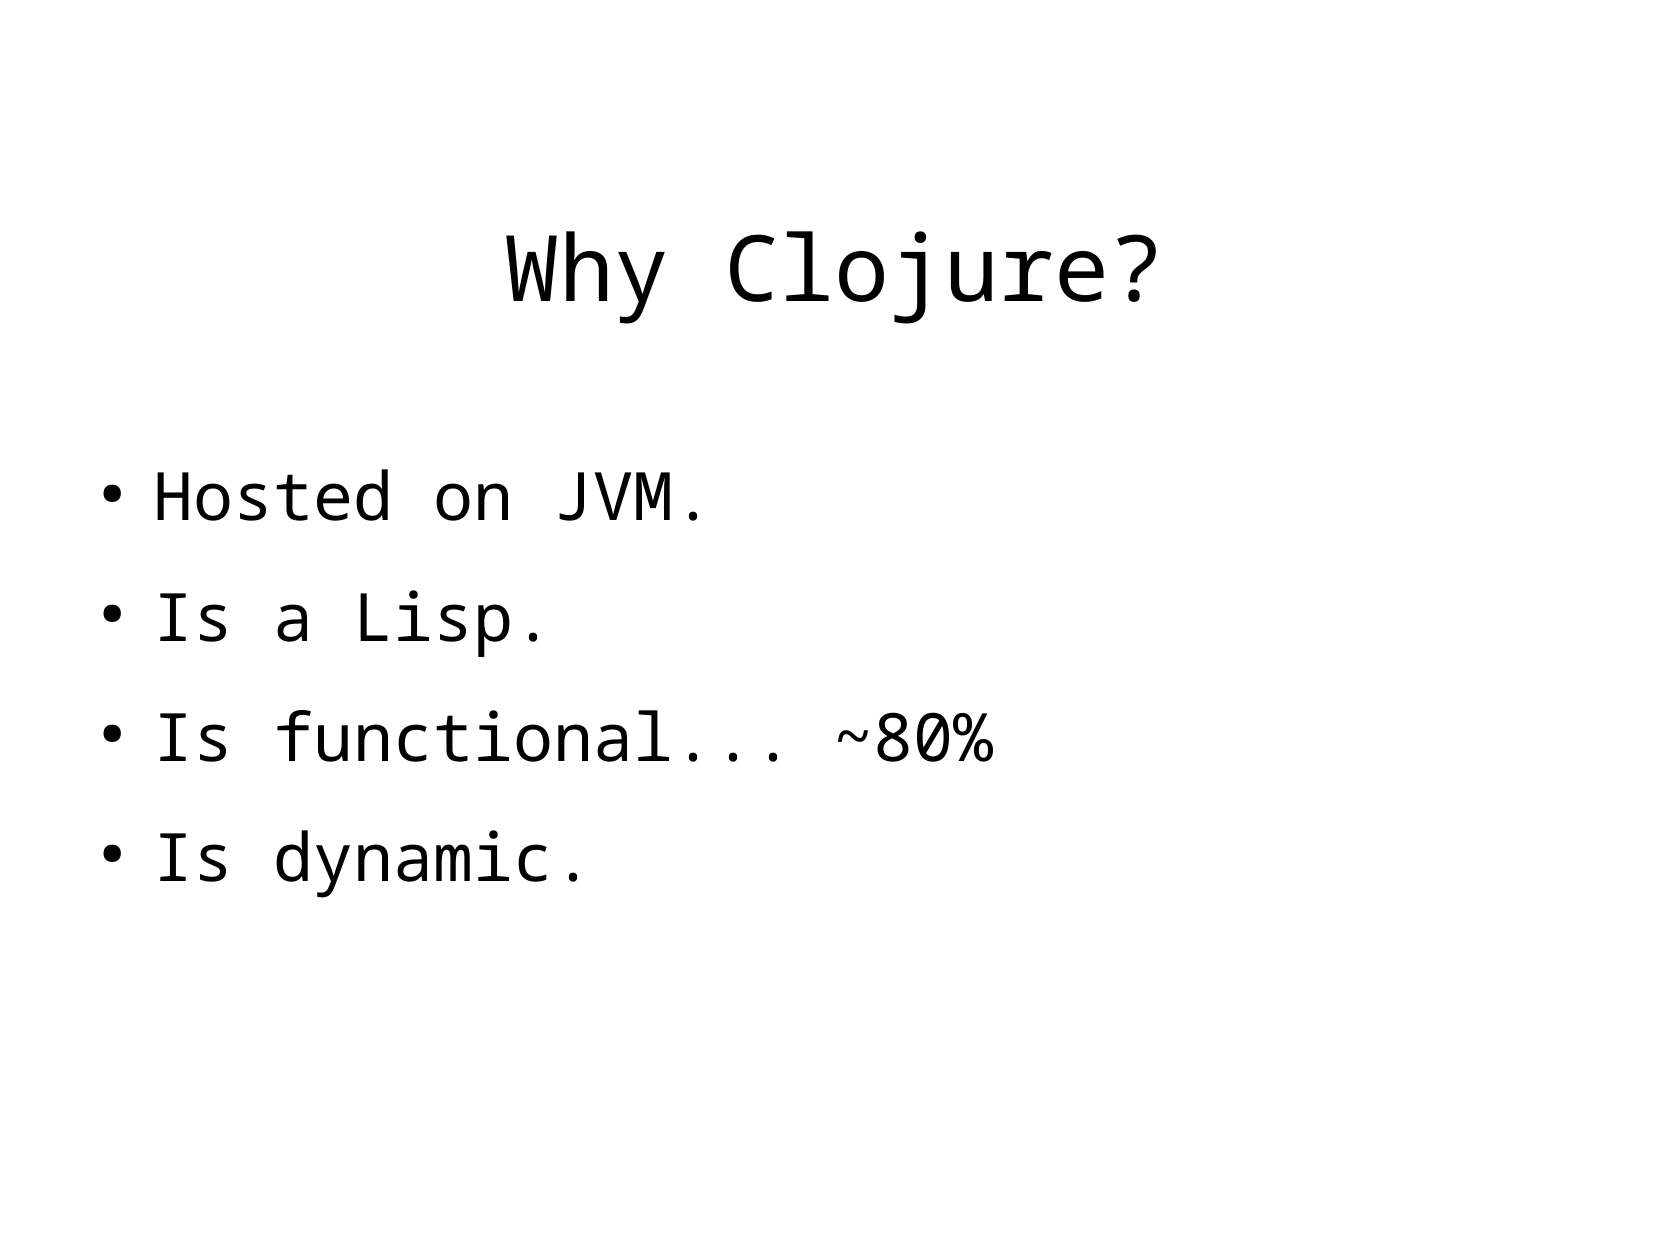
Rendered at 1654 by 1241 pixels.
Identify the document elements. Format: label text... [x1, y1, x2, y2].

list Hosted on JVM. Is a Lisp. Is functional... ~80% Is dynamic. [82, 449, 1571, 1060]
title Why Clojure? [90, 162, 1579, 370]
